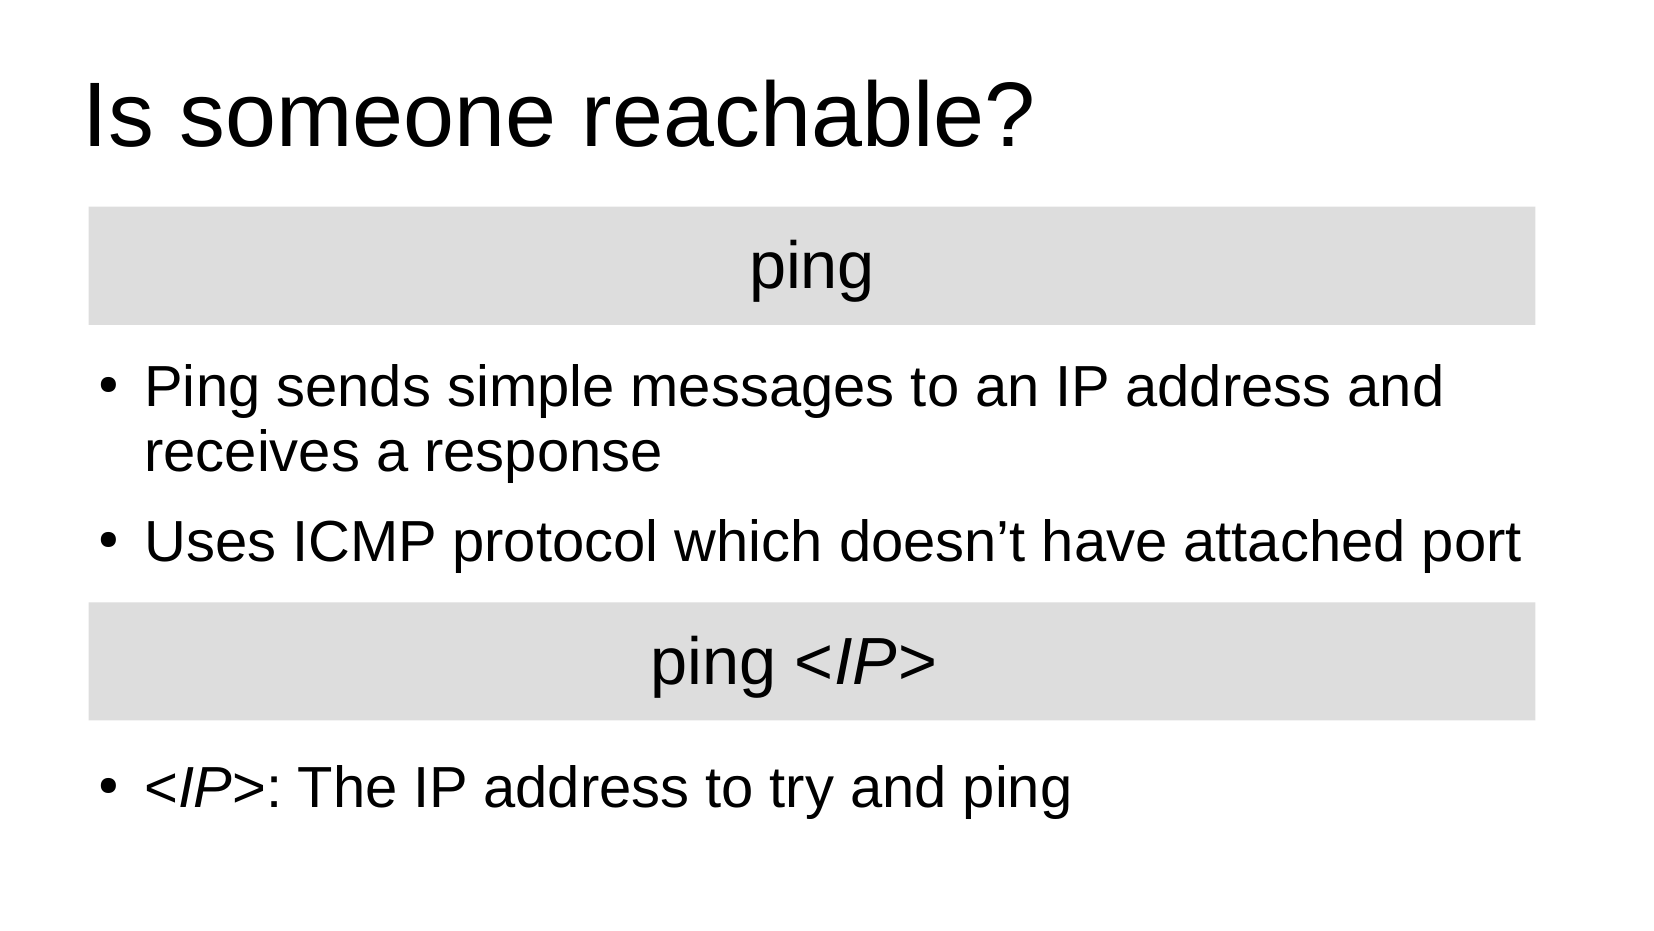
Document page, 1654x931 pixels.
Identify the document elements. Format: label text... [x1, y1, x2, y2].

text_box ping <IP> [88, 602, 1536, 721]
list Ping sends simple messages to an IP address and receives a response Uses ICMP protocol which doesn’t have attached port <IP>: The IP address to try and ping [82, 354, 1571, 827]
text_box ping [88, 206, 1536, 325]
title Is someone reachable? [82, 37, 1571, 193]
